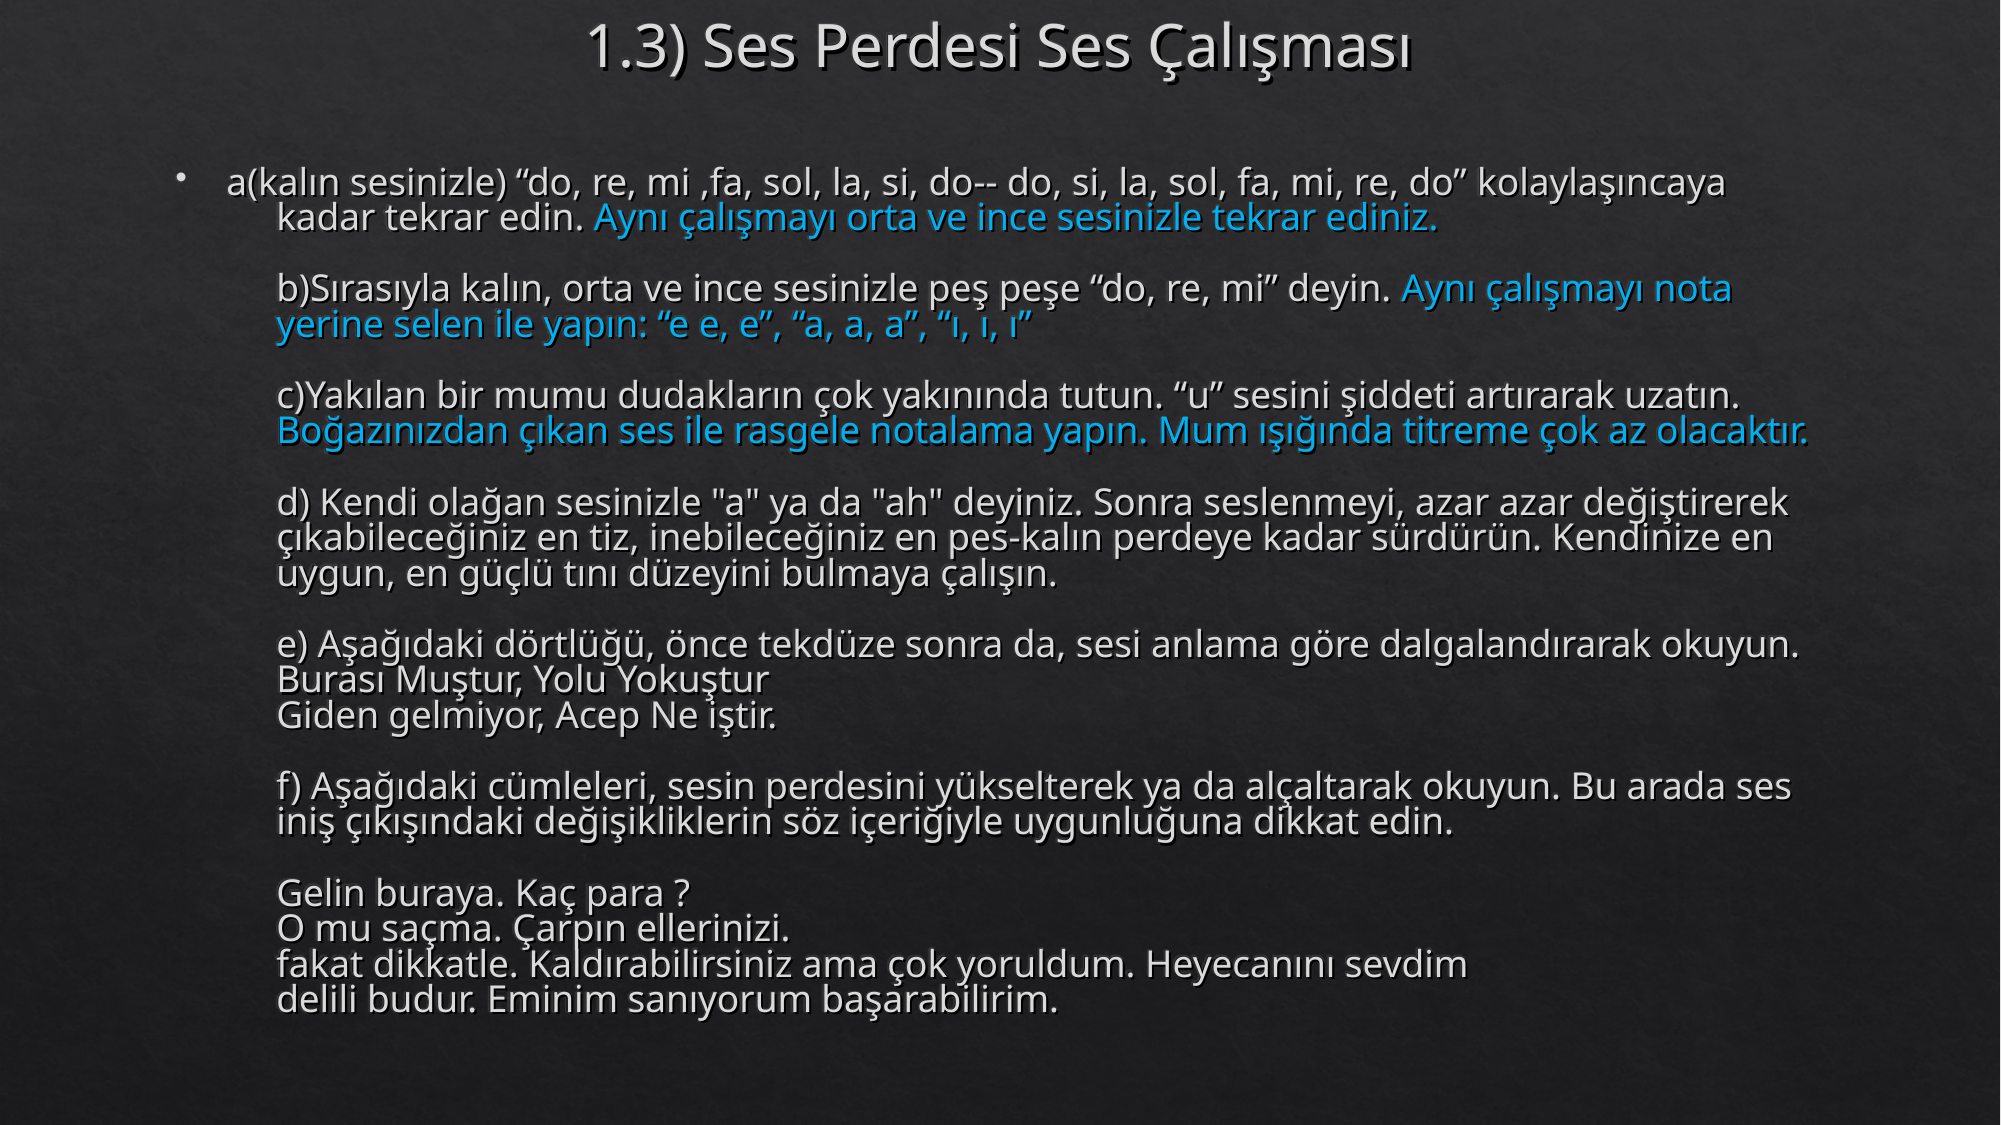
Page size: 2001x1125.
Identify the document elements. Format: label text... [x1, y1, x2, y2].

title 1.3) Ses Perdesi Ses Çalışması [149, 0, 1849, 159]
list a(kalın sesinizle) “do, re, mi ,fa, sol, la, si, do-- do, si, la, sol, fa, mi, re, do” kolaylaşıncaya kadar tekrar edin. Aynı çalışmayı orta ve ince sesinizle tekrar ediniz. b)Sırasıyla kalın, orta ve ince sesinizle peş peşe “do, re, mi” deyin. Aynı çalışmayı nota yerine selen ile yapın: “e e, e”, “a, a, a”, “ı, ı, ı” c)Yakılan bir mumu dudakların çok yakınında tutun. “u” sesini şiddeti artırarak uzatın. Boğazınızdan çıkan ses ile rasgele notalama yapın. Mum ışığında titreme çok az olacaktır. d) Kendi olağan sesinizle "a" ya da "ah" deyiniz. Sonra seslenmeyi, azar azar değiştirerek çıkabileceğiniz en tiz, inebileceğiniz en pes-kalın perdeye kadar sürdürün. Kendinize en uygun, en güçlü tını düzeyini bulmaya çalışın. e) Aşağıdaki dörtlüğü, önce tekdüze sonra da, sesi anlama göre dalgalandırarak okuyun. Burası Muştur, Yolu Yokuştur Giden gelmiyor, Acep Ne iştir. f) Aşağıdaki cümleleri, sesin perdesini yükselterek ya da alçaltarak okuyun. Bu arada ses iniş çıkışındaki değişikliklerin söz içeriğiyle uygunluğuna dikkat edin. Gelin buraya. Kaç para ? O mu saçma. Çarpın ellerinizi. fakat dikkatle. Kaldırabilirsiniz ama çok yoruldum. Heyecanını sevdim delili budur. Eminim sanıyorum başarabilirim. [149, 159, 1849, 1125]
